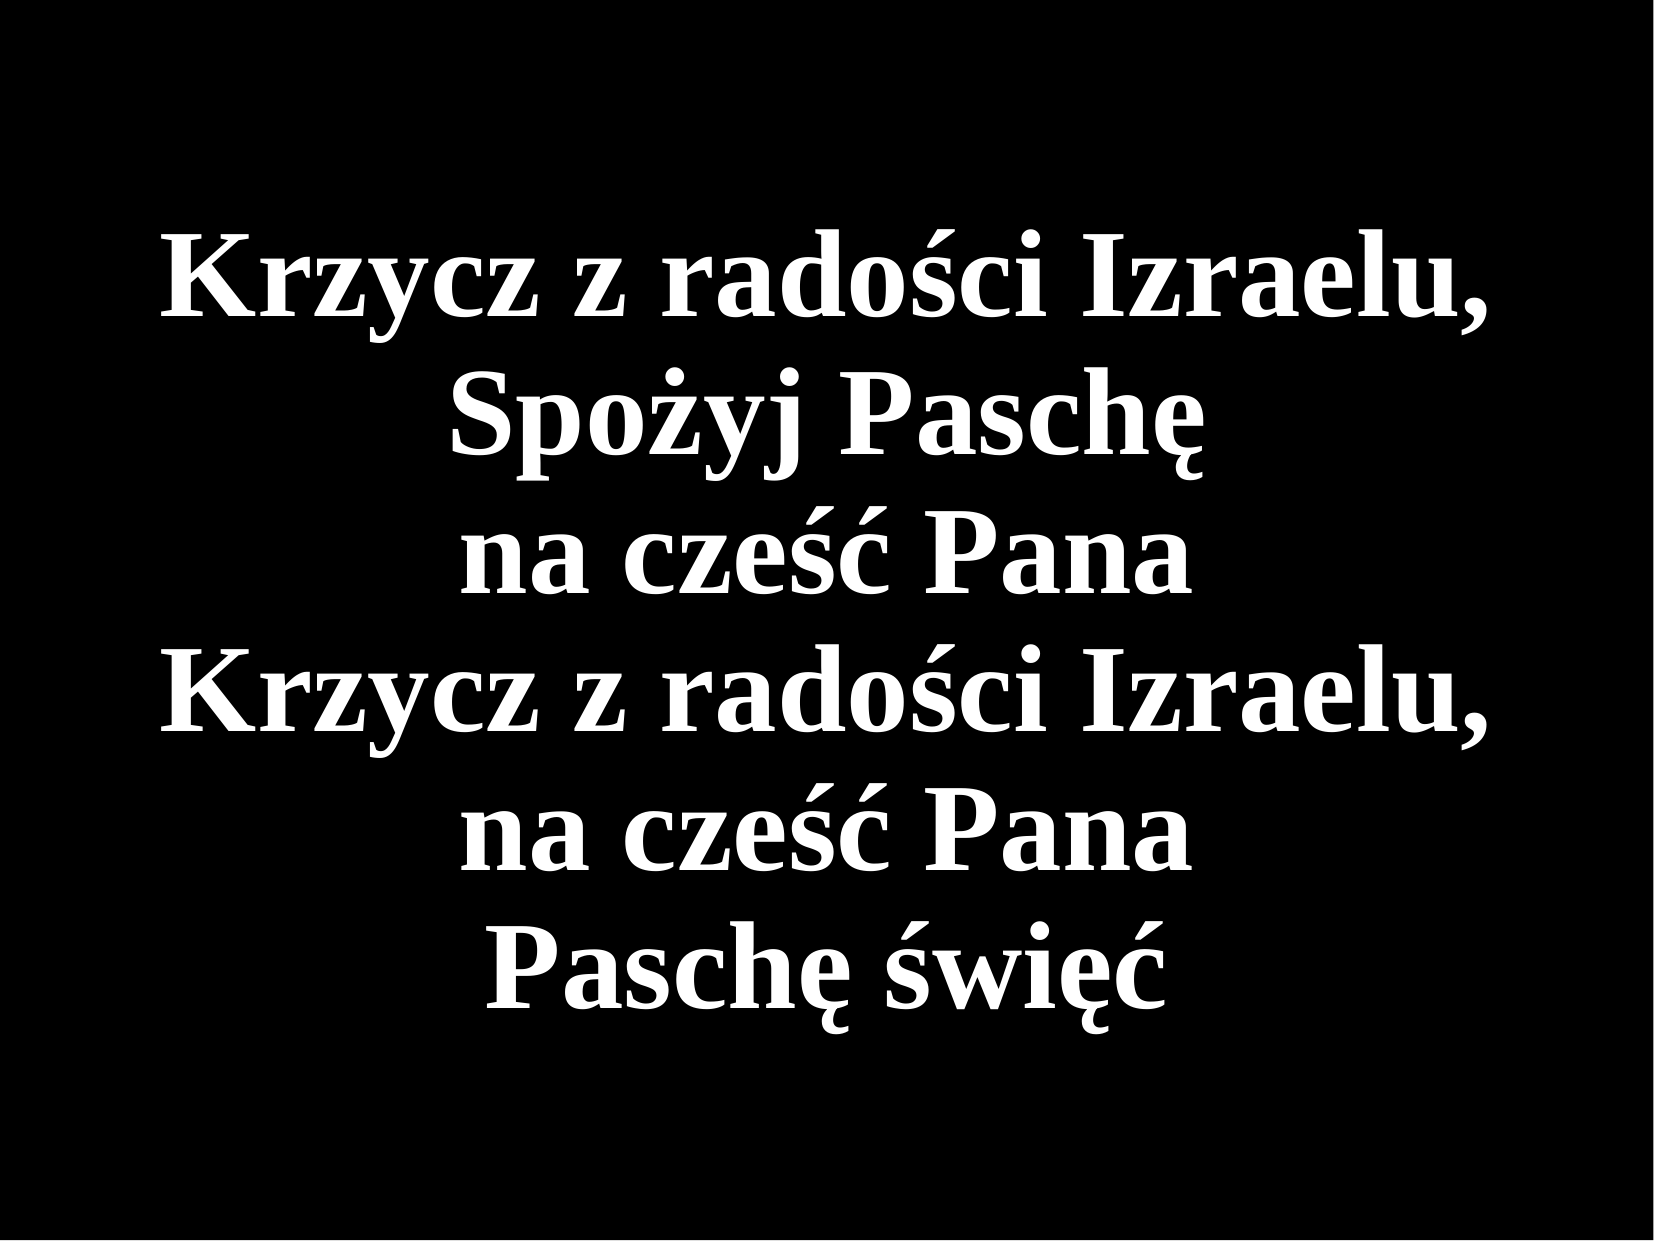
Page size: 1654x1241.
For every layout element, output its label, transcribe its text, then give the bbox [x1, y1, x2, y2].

title Krzycz z radości Izraelu, Spożyj Paschę na cześć Pana Krzycz z radości Izraelu, na cześć Pana Paschę święć [0, 0, 1654, 1241]
